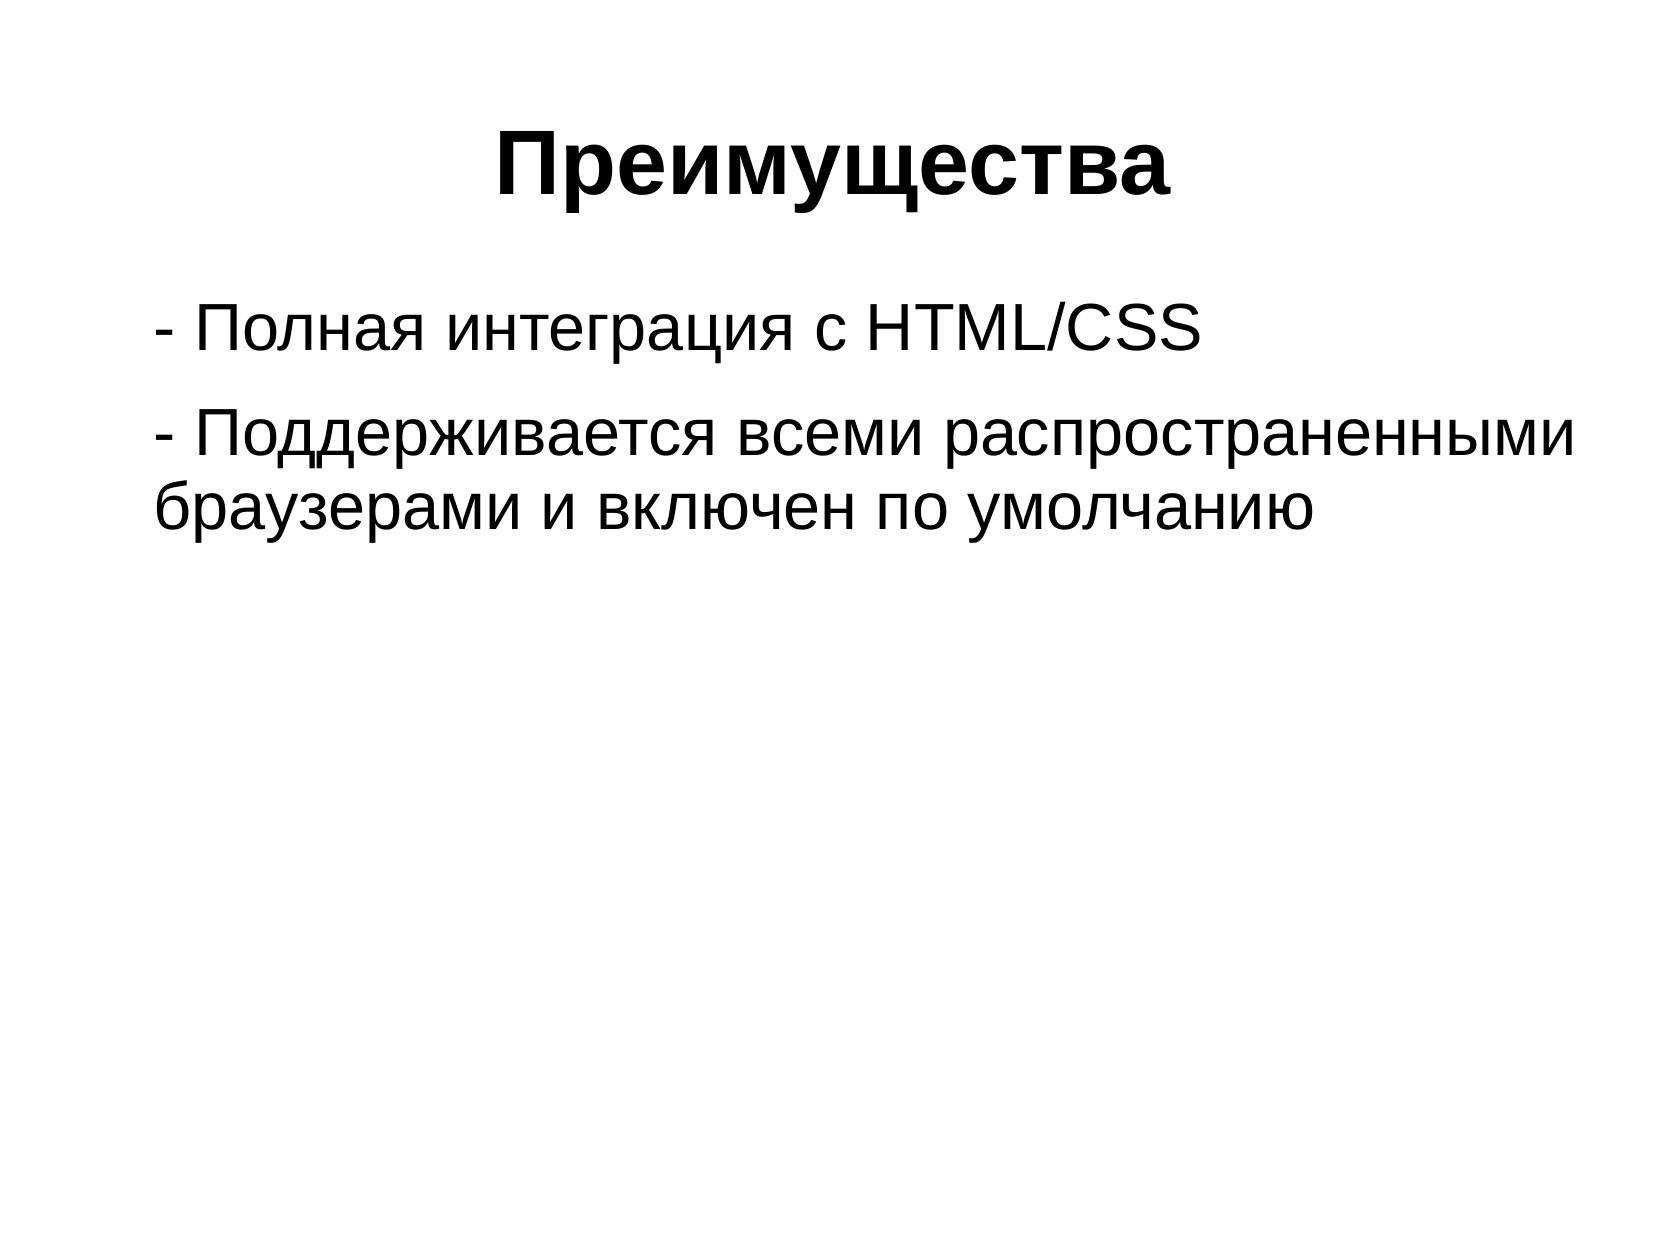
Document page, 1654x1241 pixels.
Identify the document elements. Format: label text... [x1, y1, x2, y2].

title Преимущества [88, 59, 1577, 267]
list - Полная интеграция с HTML/CSS - Поддерживается всеми распространенными браузерами и включен по умолчанию [82, 290, 1625, 649]
